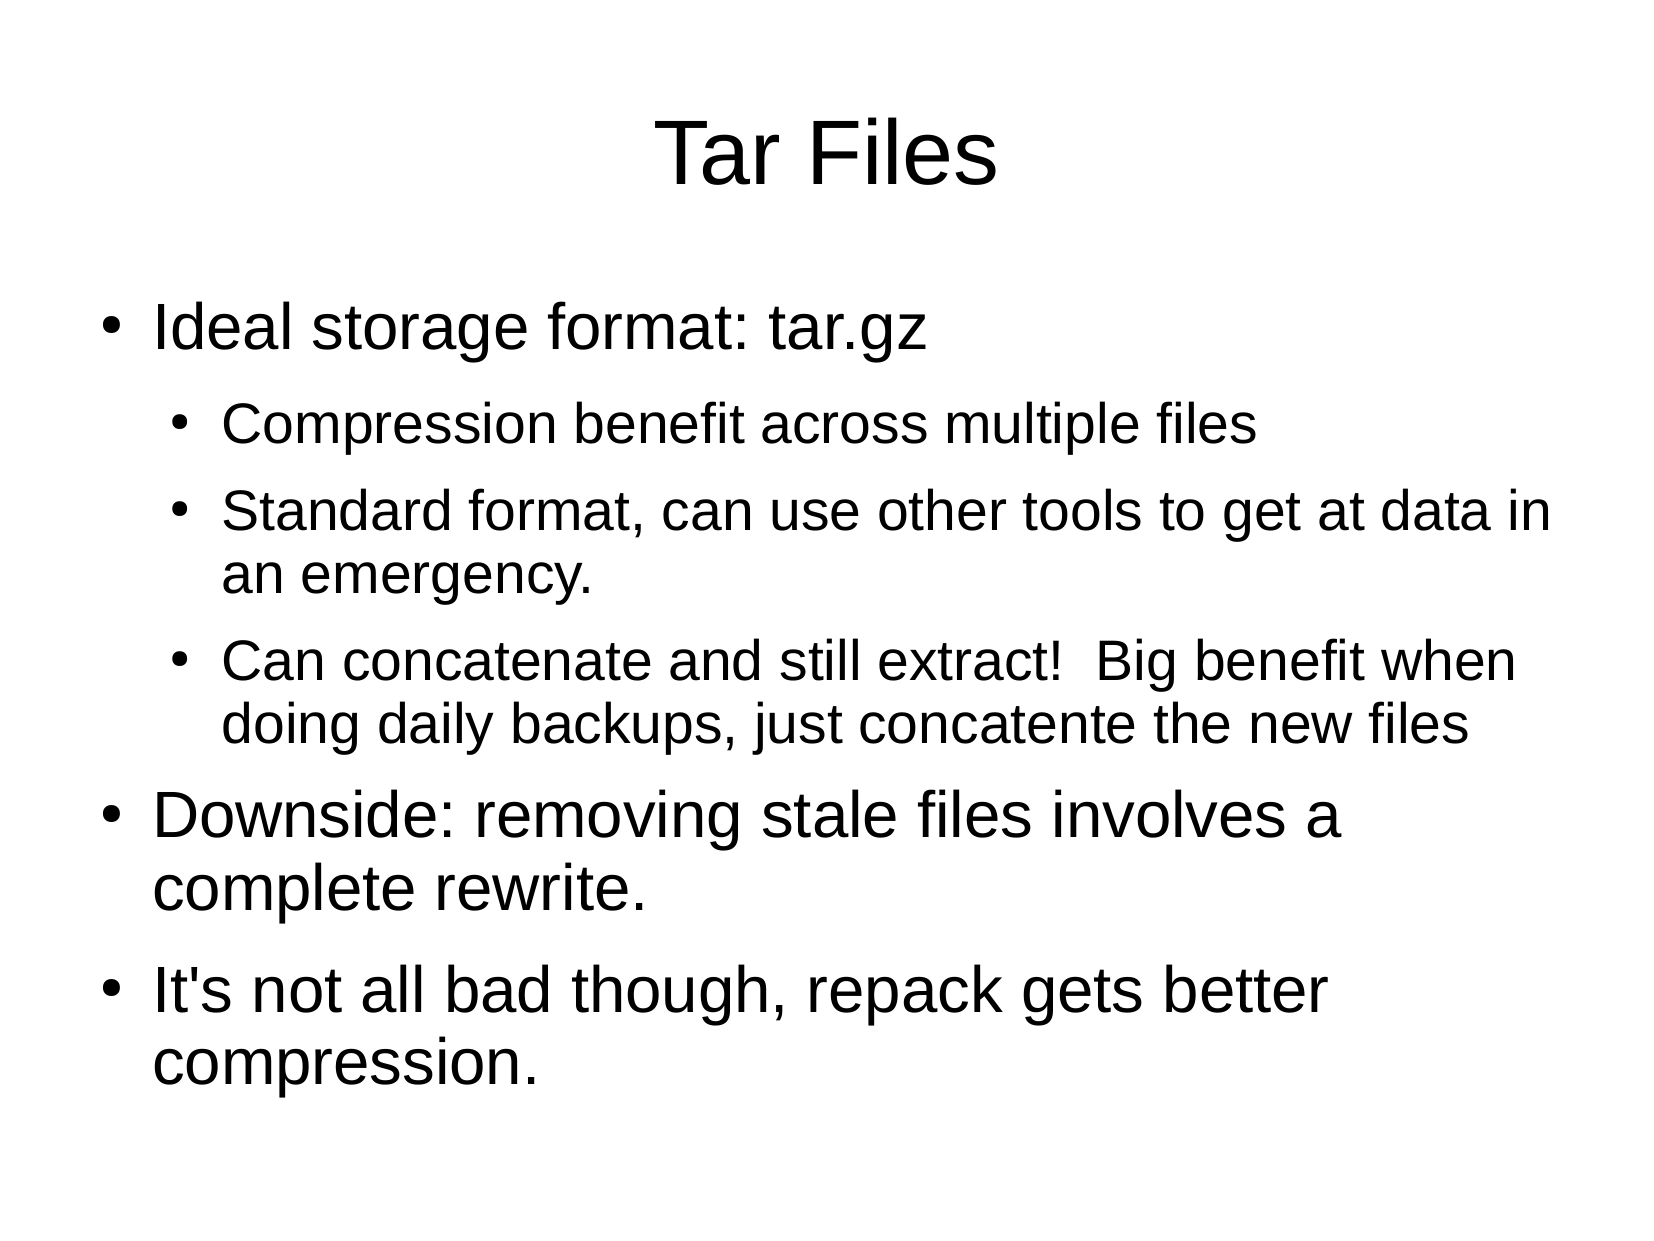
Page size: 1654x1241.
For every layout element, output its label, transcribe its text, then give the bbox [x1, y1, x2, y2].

list Ideal storage format: tar.gz Compression benefit across multiple files Standard format, can use other tools to get at data in an emergency. Can concatenate and still extract! Big benefit when doing daily backups, just concatente the new files Downside: removing stale files involves a complete rewrite. It's not all bad though, repack gets better compression. [82, 290, 1571, 1109]
title Tar Files [82, 49, 1571, 257]
